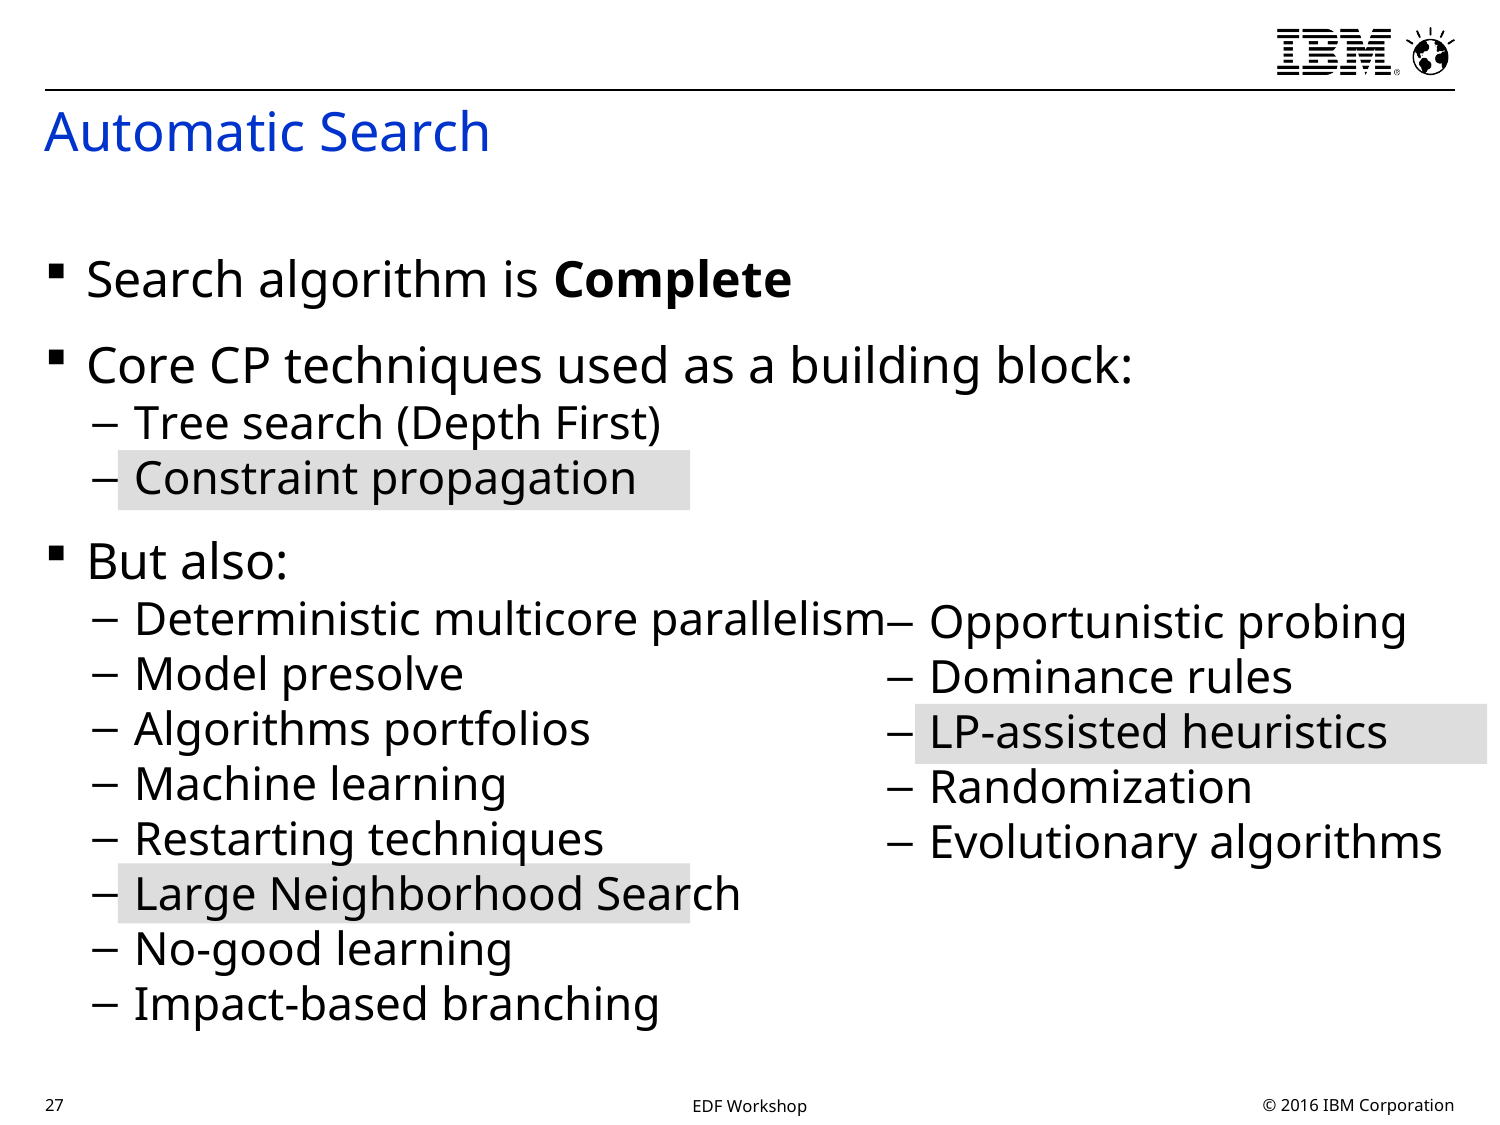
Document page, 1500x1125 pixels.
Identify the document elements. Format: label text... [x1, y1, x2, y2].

list Search algorithm is Complete Core CP techniques used as a building block: Tree search (Depth First) Constraint propagation But also: Deterministic multicore parallelism Model presolve Algorithms portfolios Machine learning Restarting techniques Large Neighborhood Search No-good learning Impact-based branching [29, 239, 1455, 1066]
title Automatic Search [29, 97, 1455, 203]
picture [1260, 10, 1468, 90]
list Opportunistic probing Dominance rules LP-assisted heuristics Randomization Evolutionary algorithms [825, 525, 1500, 961]
